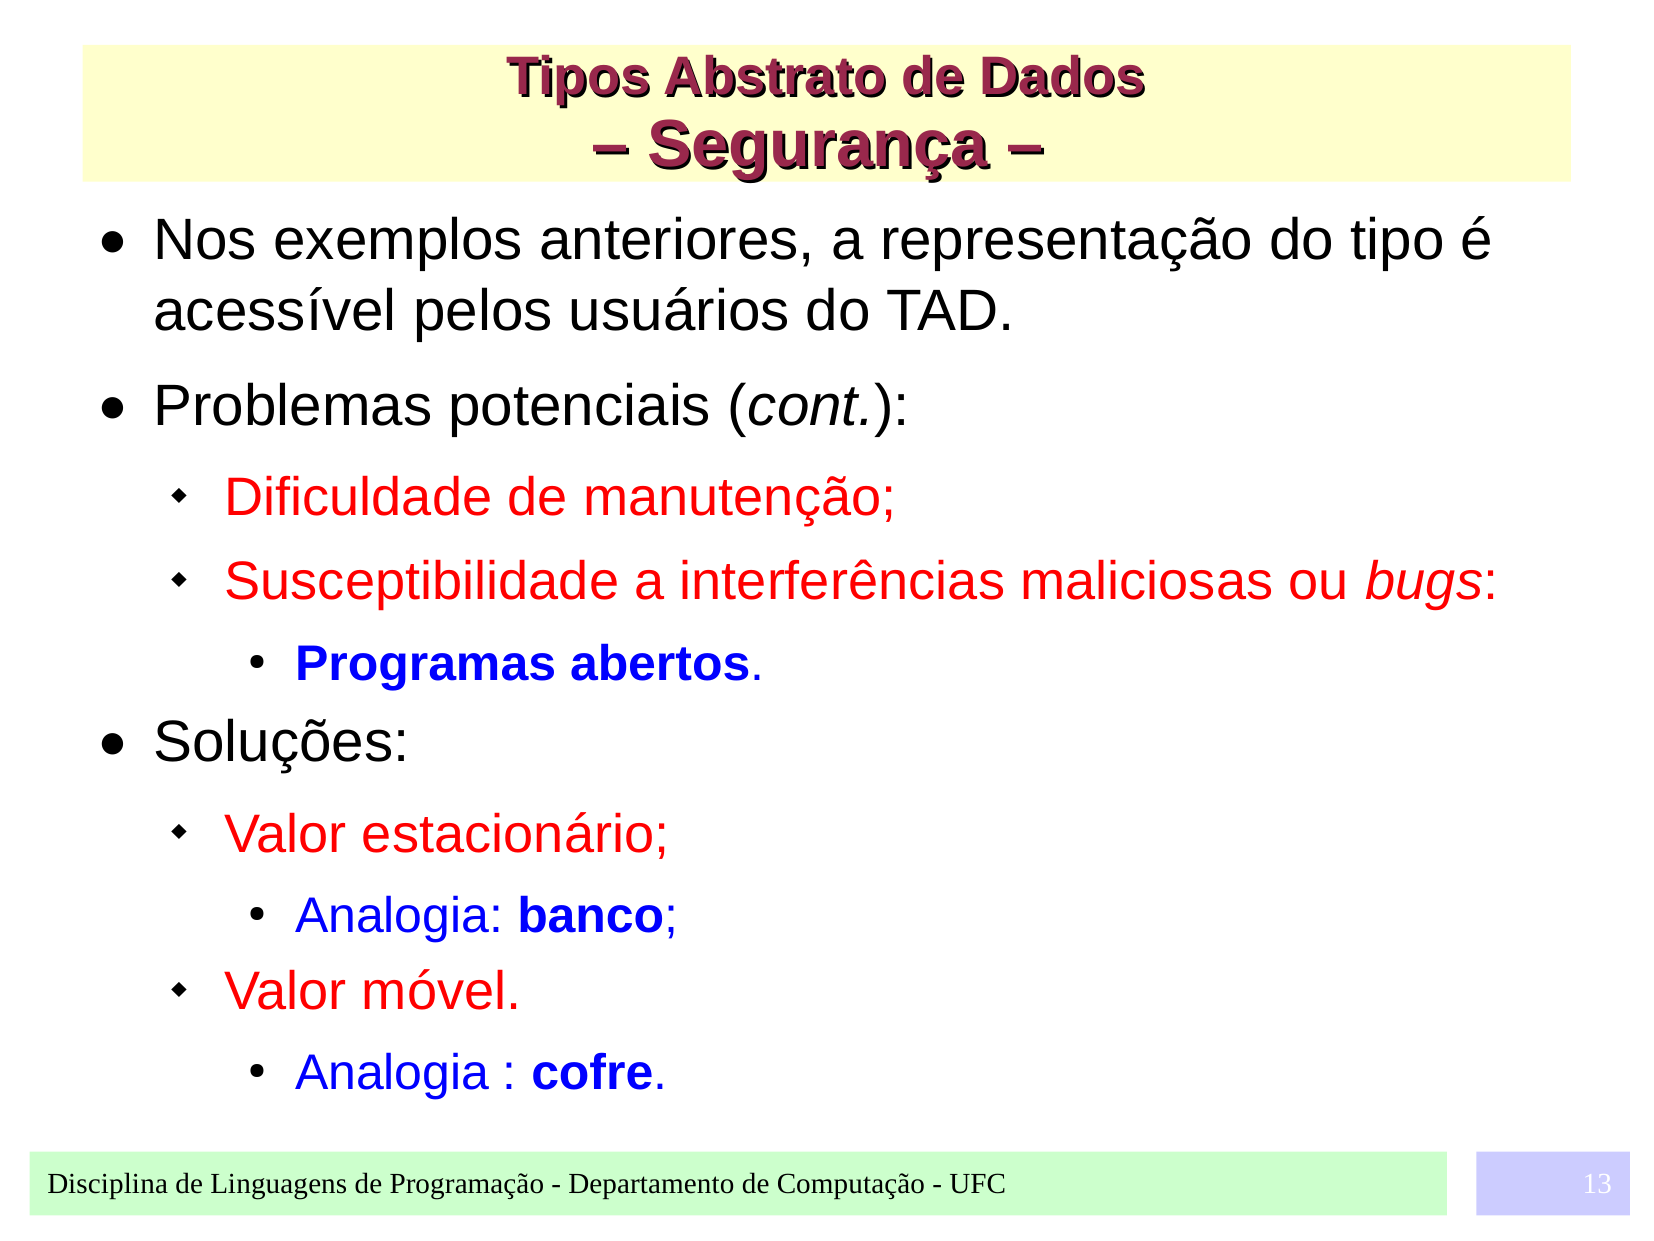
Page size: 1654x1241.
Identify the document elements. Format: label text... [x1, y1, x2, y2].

list Nos exemplos anteriores, a representação do tipo é acessível pelos usuários do TAD. Problemas potenciais (cont.): Dificuldade de manutenção; Susceptibilidade a interferências maliciosas ou bugs: Programas abertos. Soluções: Valor estacionário; Analogia: banco; Valor móvel. Analogia : cofre. [82, 206, 1571, 1152]
title Tipos Abstrato de Dados – Segurança – [82, 44, 1571, 182]
